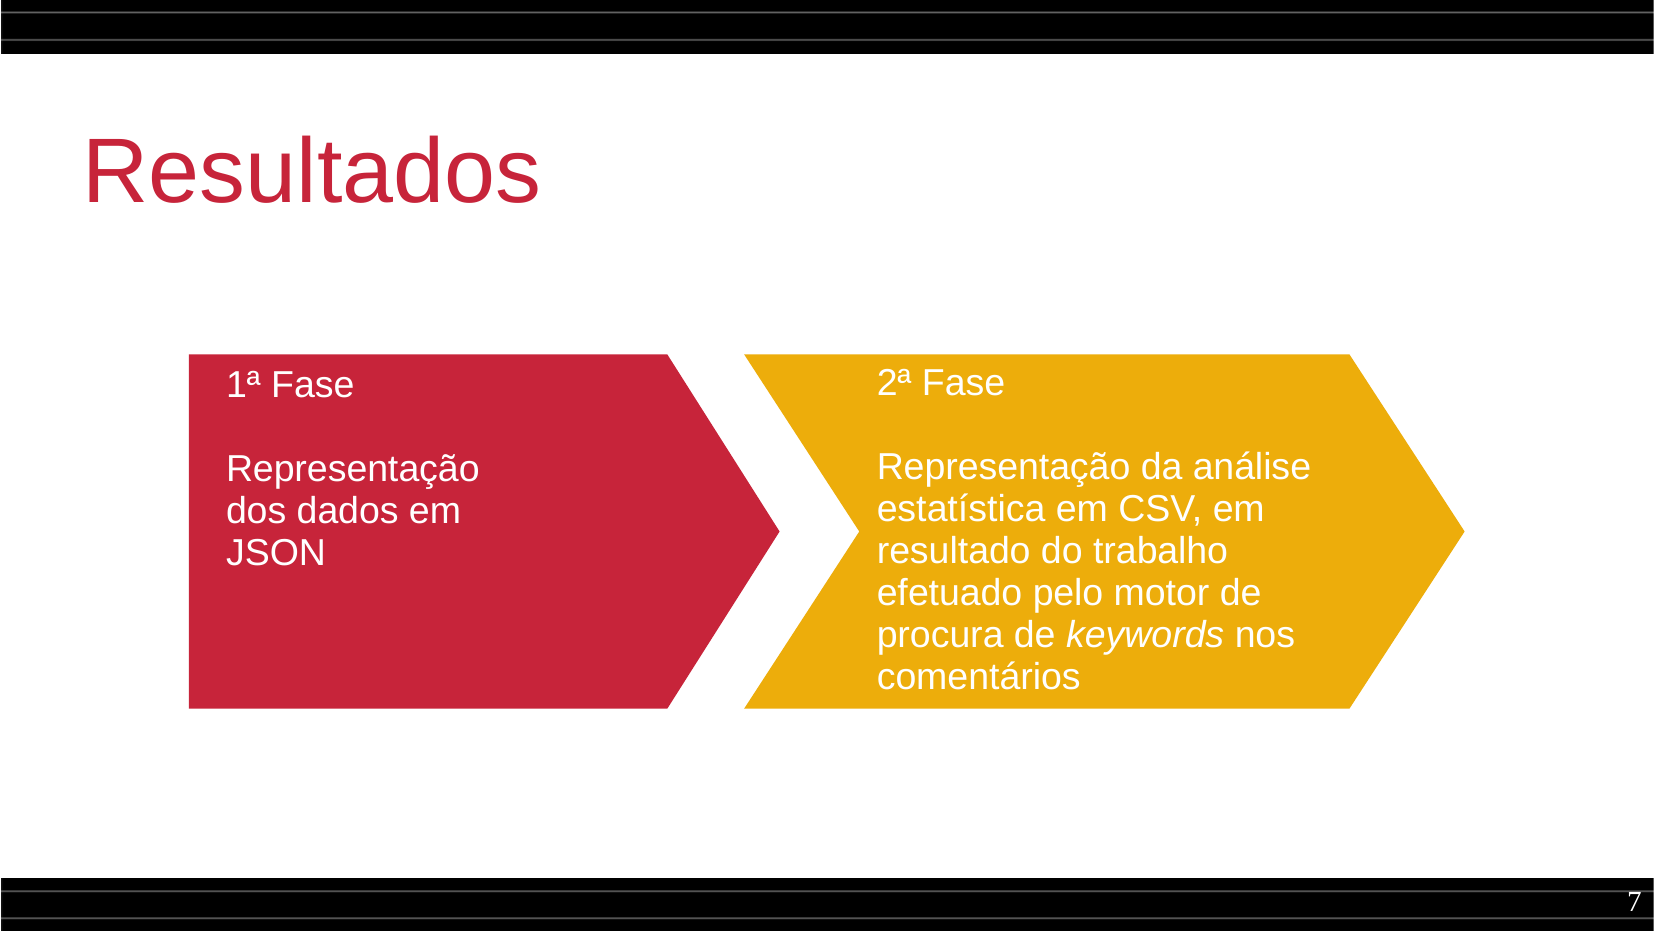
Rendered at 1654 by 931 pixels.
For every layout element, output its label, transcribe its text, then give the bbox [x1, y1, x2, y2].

title Resultados [82, 92, 1571, 249]
text_box 1ª Fase Representação dos dados em JSON [211, 356, 507, 581]
text_box [744, 354, 862, 709]
text_box 2ª Fase Representação da análise estatística em CSV, em resultado do trabalho efetuado pelo motor de procura de keywords nos comentários [862, 354, 1347, 756]
picture [1, 878, 1654, 931]
text_box [1347, 354, 1465, 709]
picture [1, 0, 1654, 54]
text_box [188, 354, 780, 709]
